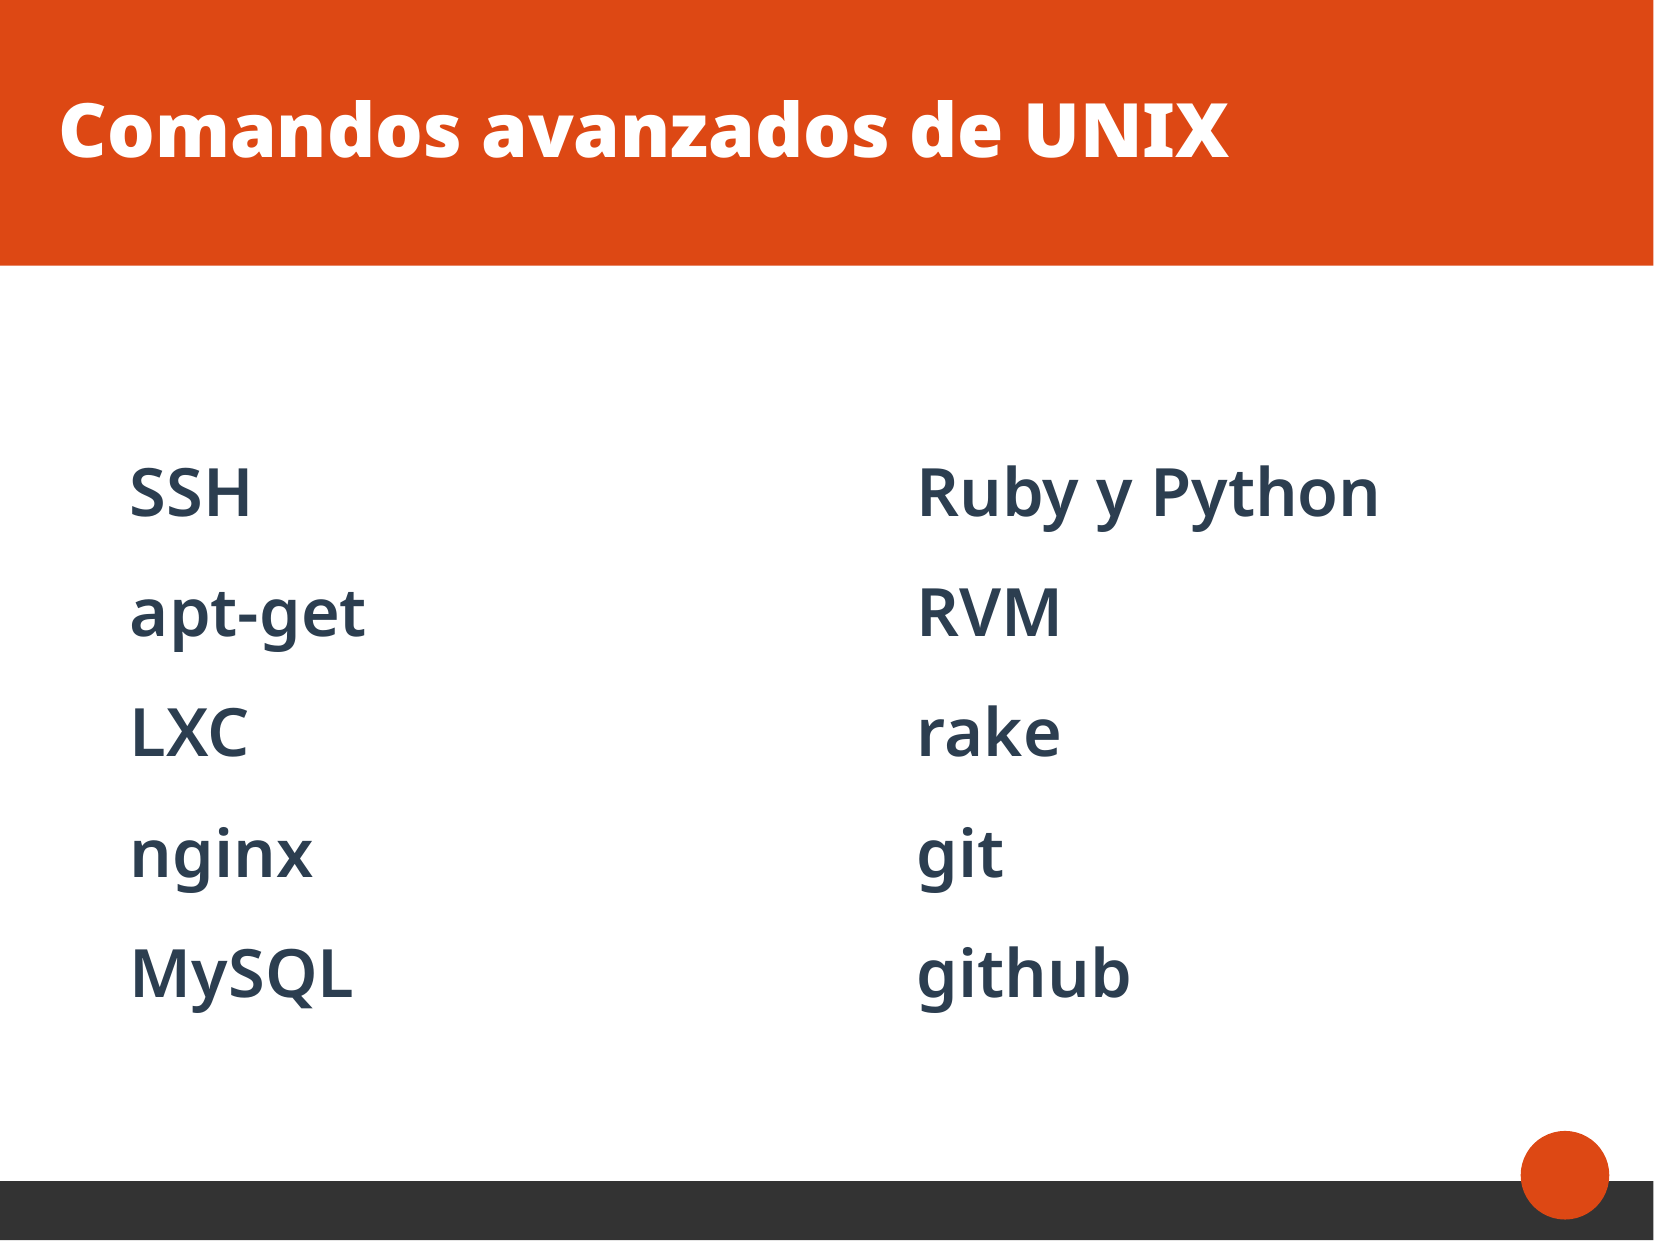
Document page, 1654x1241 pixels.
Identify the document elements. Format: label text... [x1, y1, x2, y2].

list Ruby y Python RVM rake git github [845, 324, 1596, 1152]
title Comandos avanzados de UNIX [59, 49, 1595, 207]
list SSH apt-get LXC nginx MySQL [59, 324, 809, 1152]
